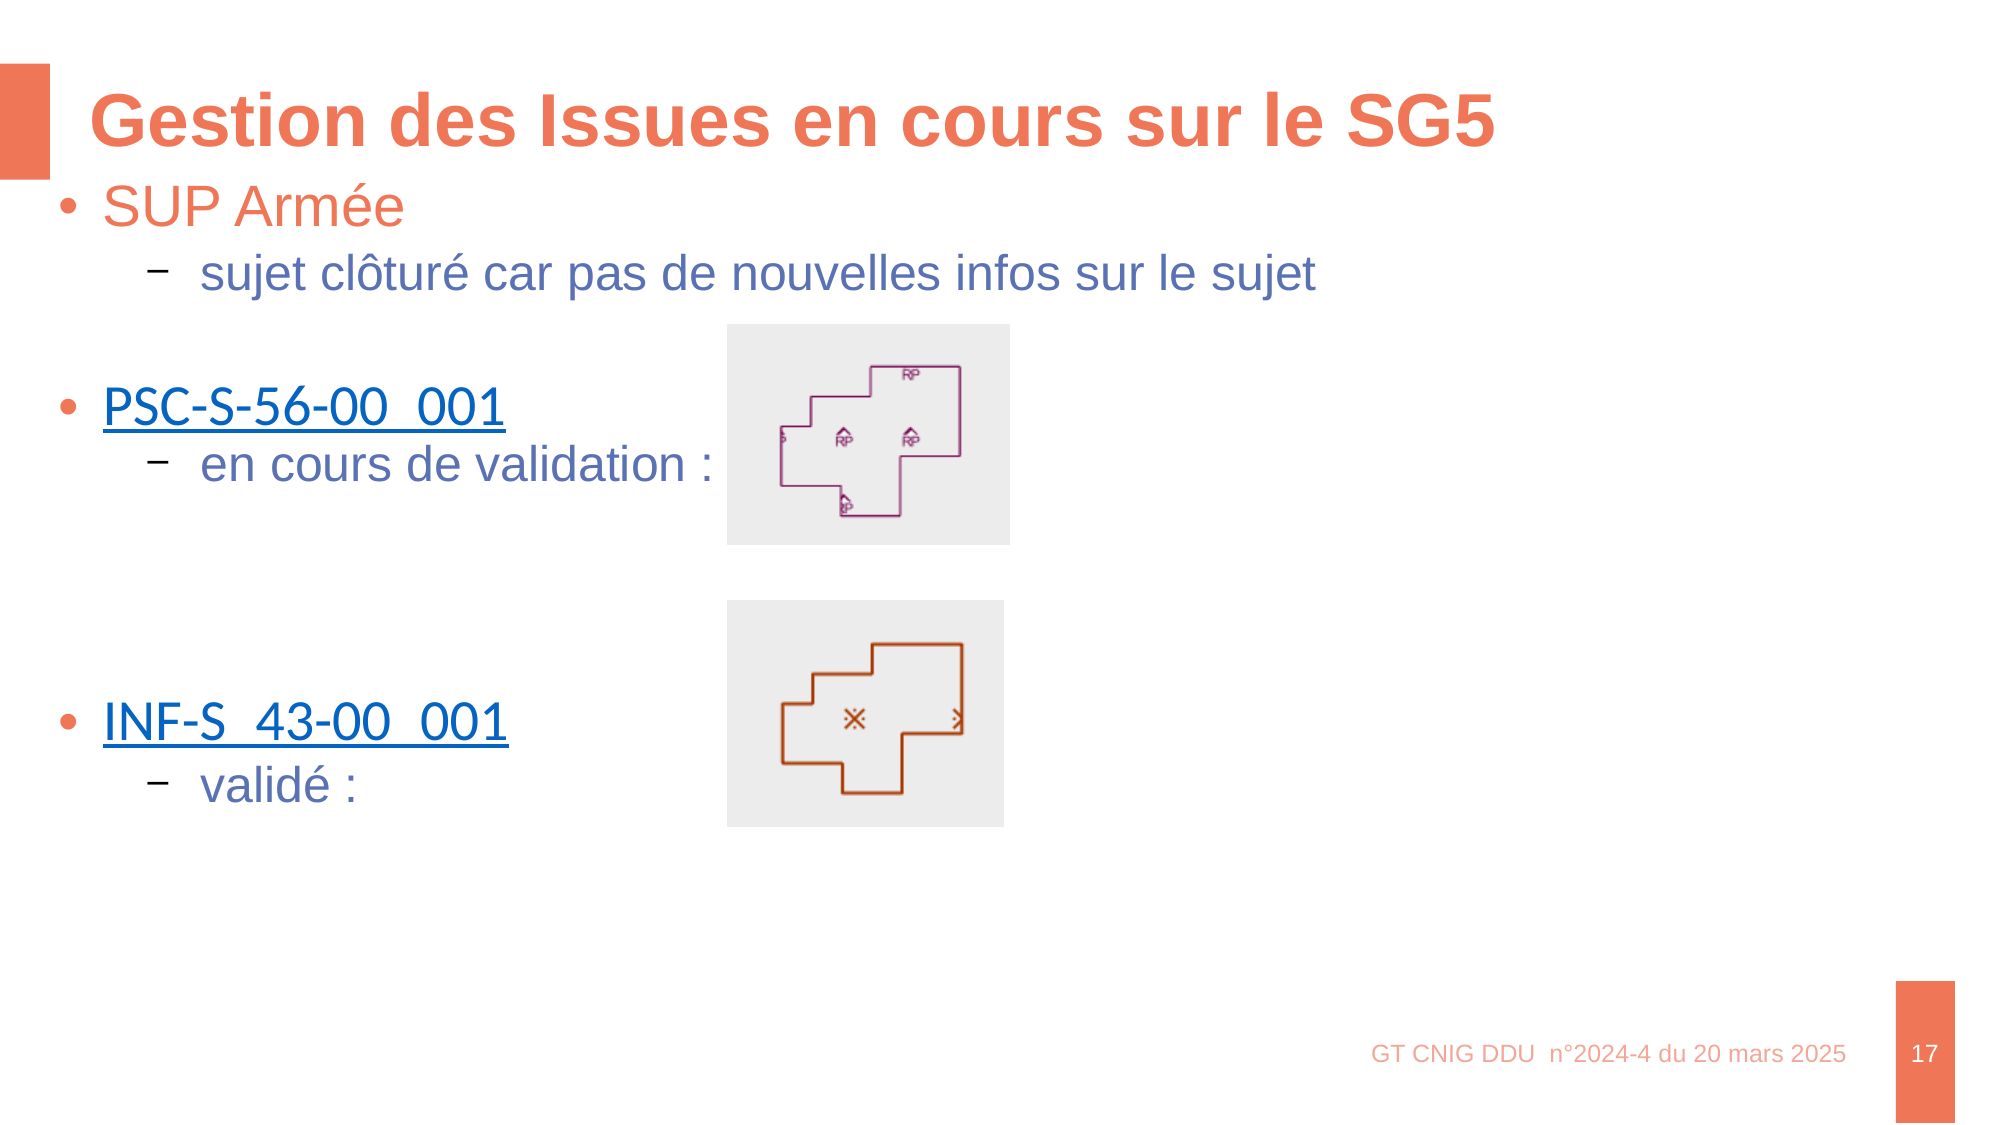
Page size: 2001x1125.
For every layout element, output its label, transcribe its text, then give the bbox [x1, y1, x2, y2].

picture [727, 600, 1004, 827]
title Gestion des Issues en cours sur le SG5 [74, 70, 2000, 174]
picture [727, 324, 1010, 546]
list SUP Armée sujet clôturé car pas de nouvelles infos sur le sujet PSC-S-56-00_001 en cours de validation : INF-S_43-00_001 validé : [59, 179, 1997, 1064]
